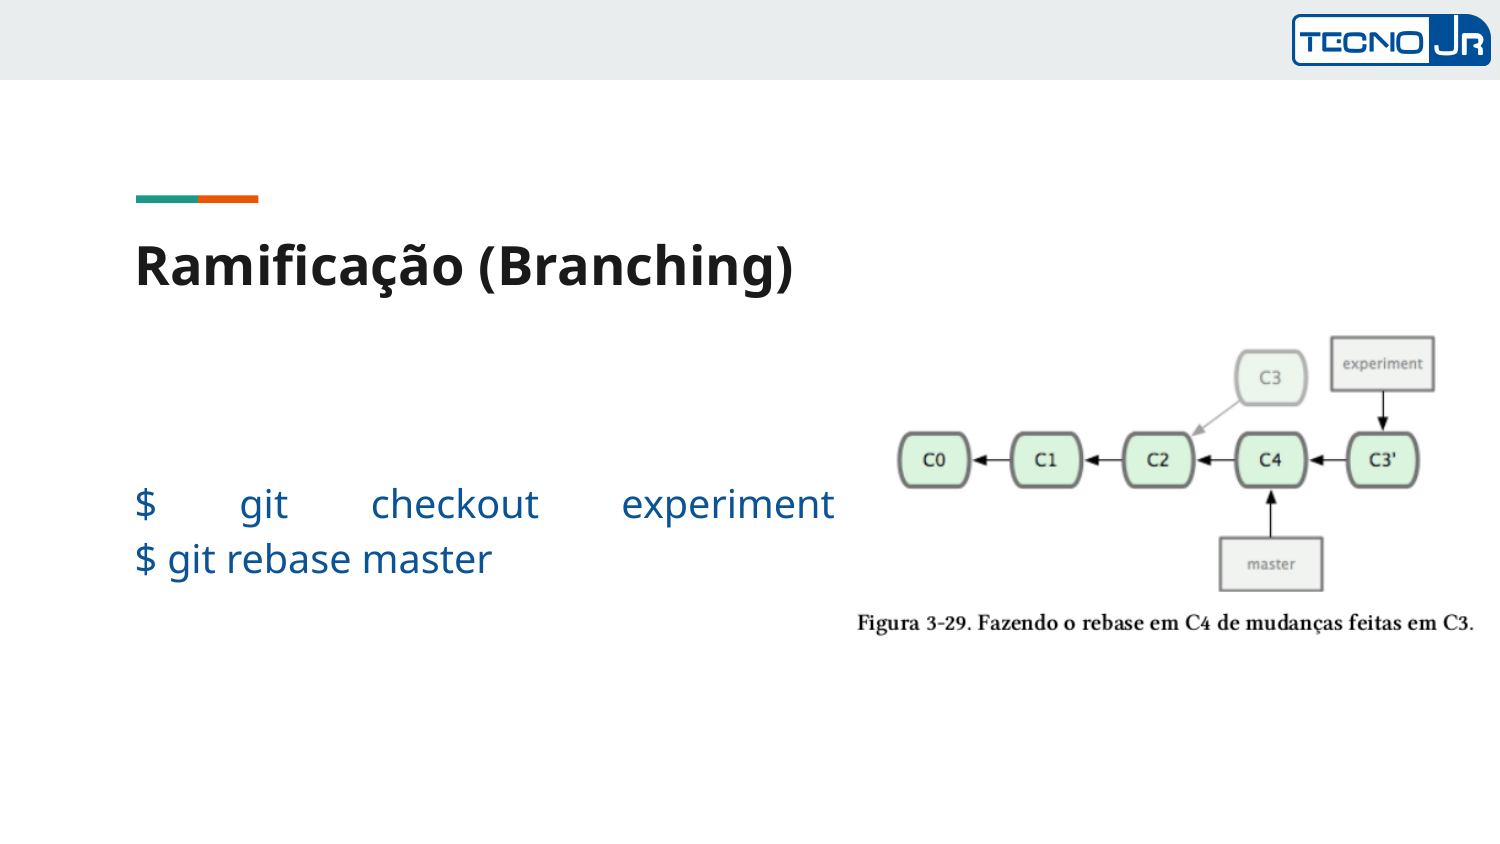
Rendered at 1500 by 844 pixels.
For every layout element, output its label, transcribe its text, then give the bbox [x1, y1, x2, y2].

picture [1292, 14, 1491, 66]
title Ramificação (Branching) [119, 216, 1381, 305]
picture [850, 329, 1475, 641]
list $ git checkout experiment $ git rebase master [119, 341, 851, 712]
